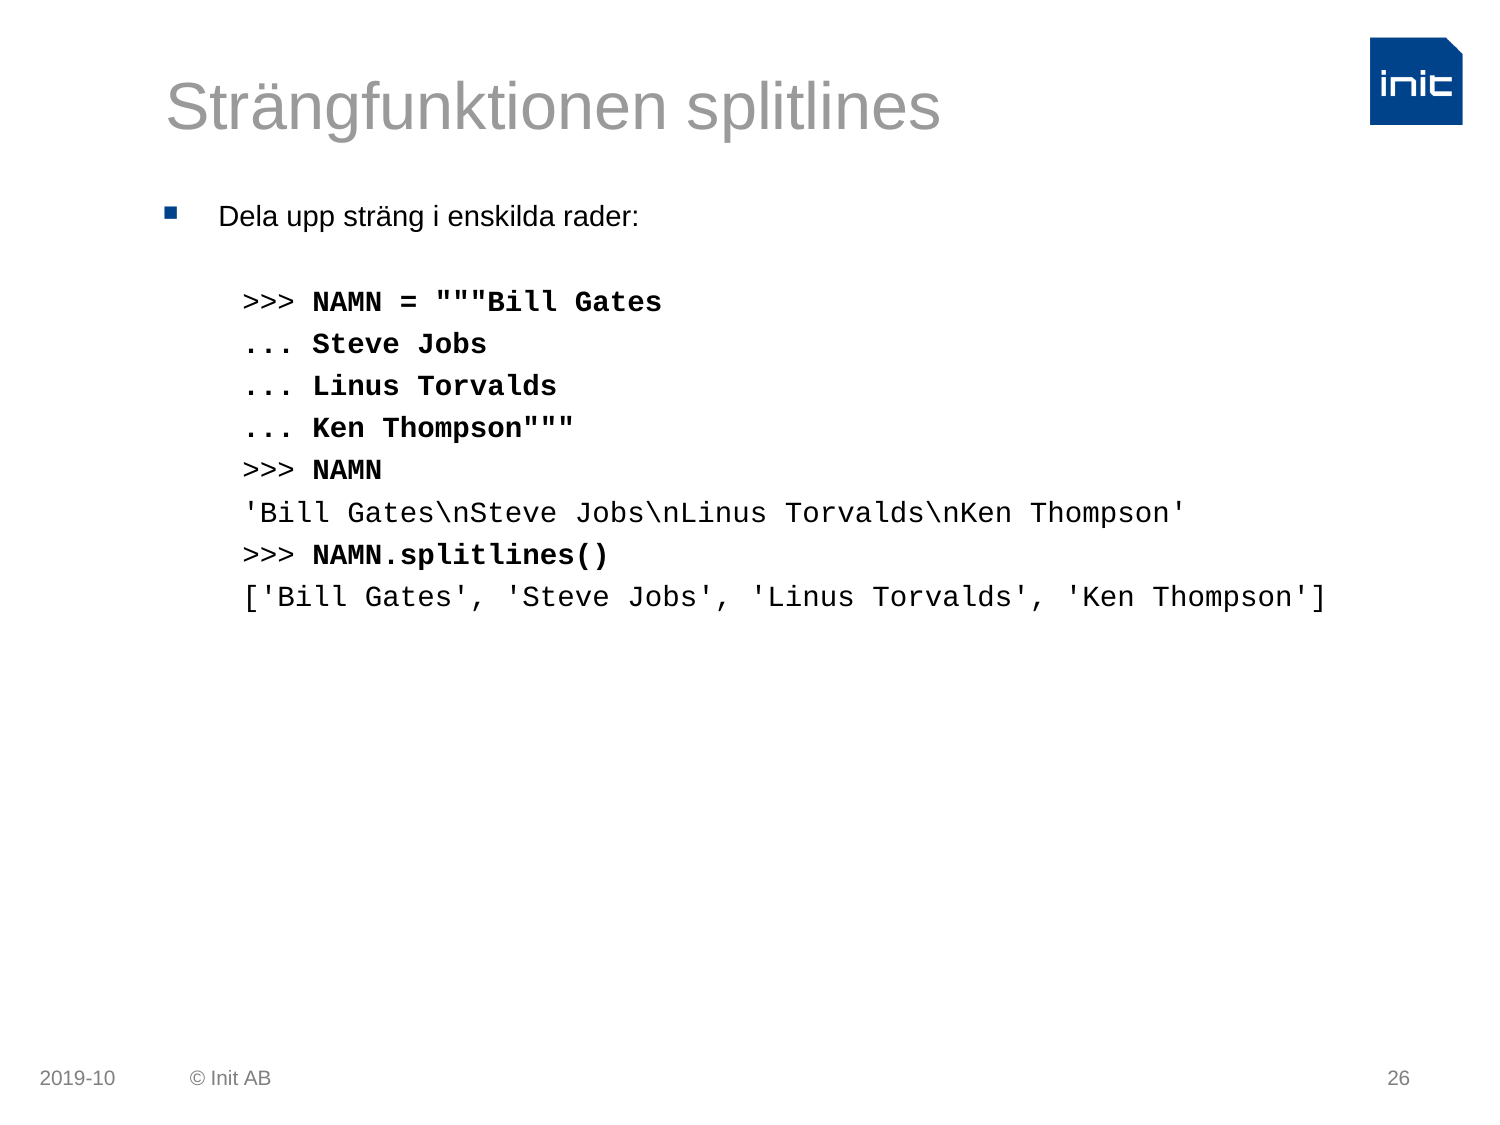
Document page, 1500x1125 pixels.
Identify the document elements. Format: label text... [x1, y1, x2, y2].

text_box Strängfunktionen splitlines [150, 0, 1351, 151]
text_box © Init AB [174, 1037, 1326, 1098]
text_box 2019-10 [24, 1037, 151, 1098]
text_box Dela upp sträng i enskilda rader: >>> NAMN = """Bill Gates ... Steve Jobs ... Linus Torvalds ... Ken Thompson""" >>> NAMN 'Bill Gates\nSteve Jobs\nLinus Torvalds\nKen Thompson' >>> NAMN.splitlines() ['Bill Gates', 'Steve Jobs', 'Linus Torvalds', 'Ken Thompson'] [150, 189, 1351, 1001]
text_box <nummer> [1350, 1037, 1426, 1098]
picture [1370, 37, 1463, 125]
